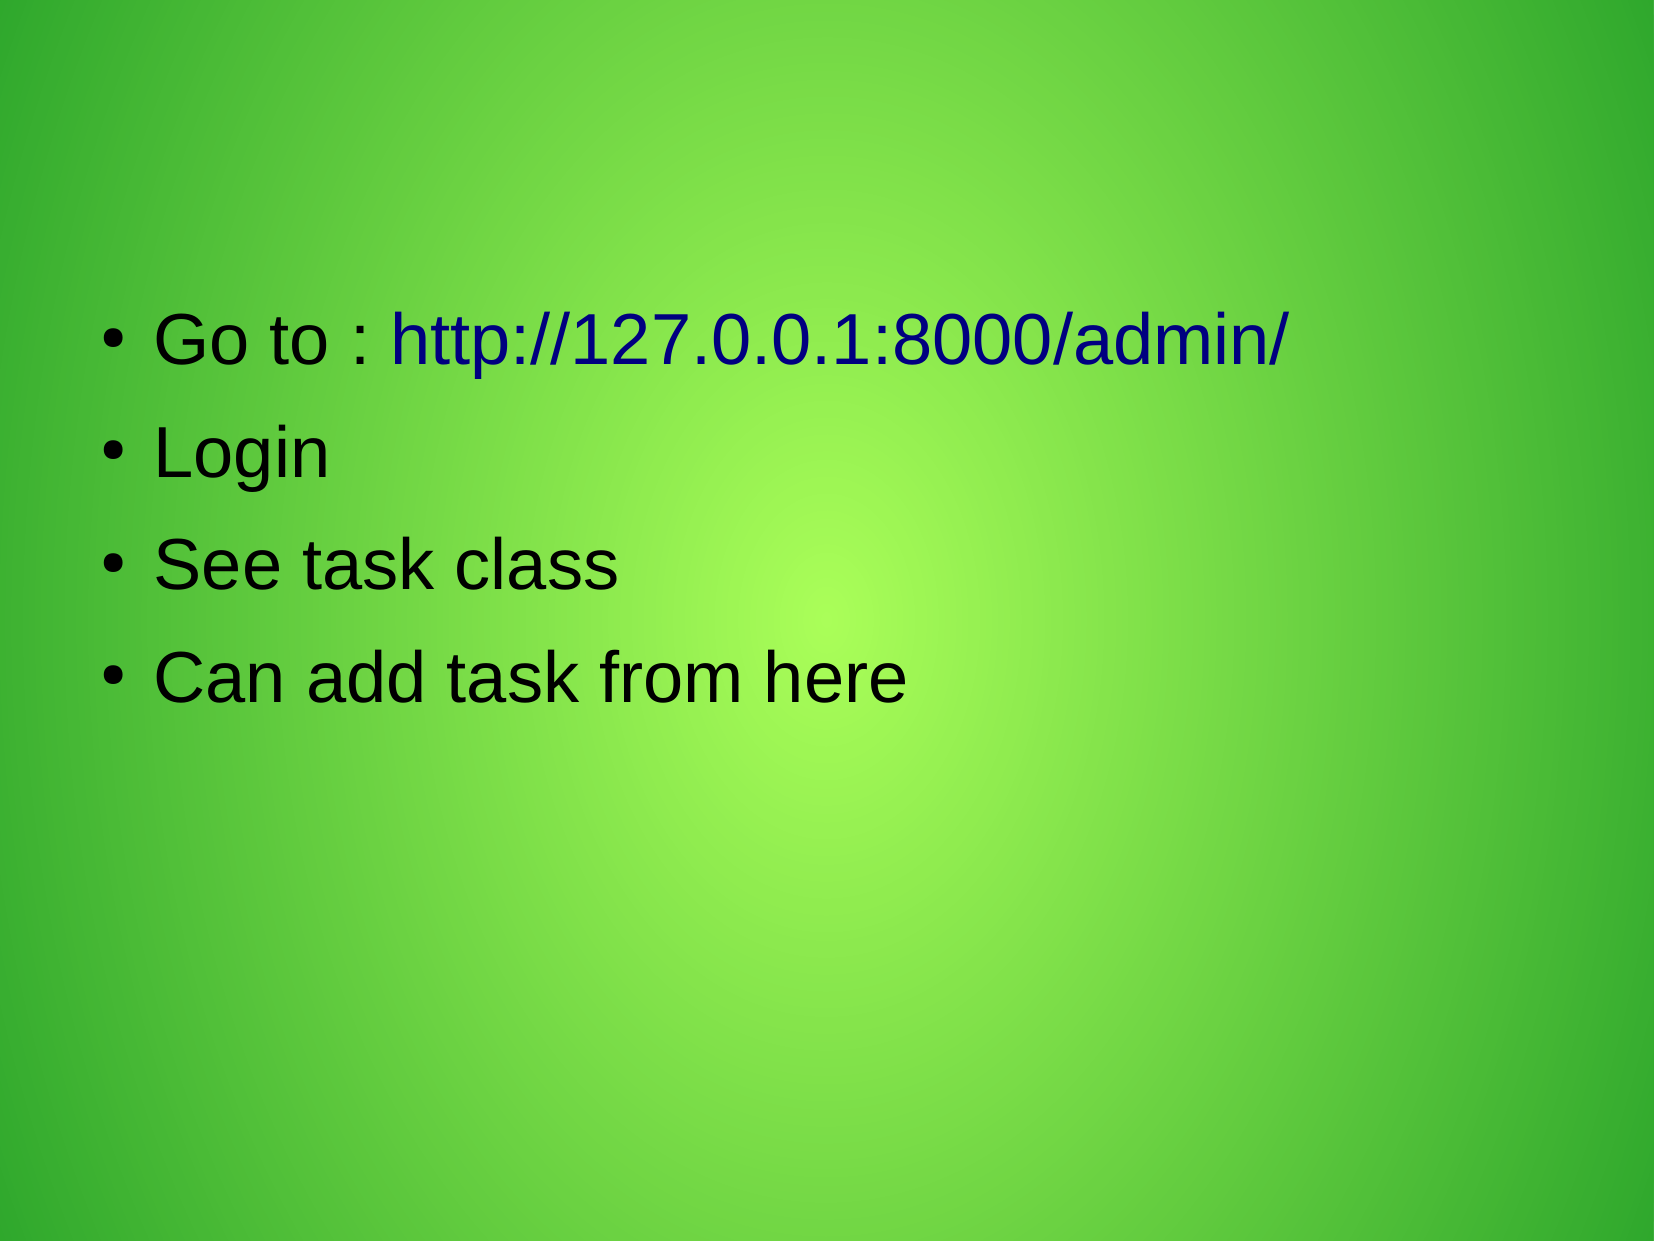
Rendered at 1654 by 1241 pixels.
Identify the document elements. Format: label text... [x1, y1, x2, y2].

list Go to : http://127.0.0.1:8000/admin/ Login See task class Can add task from here [82, 299, 1571, 1019]
